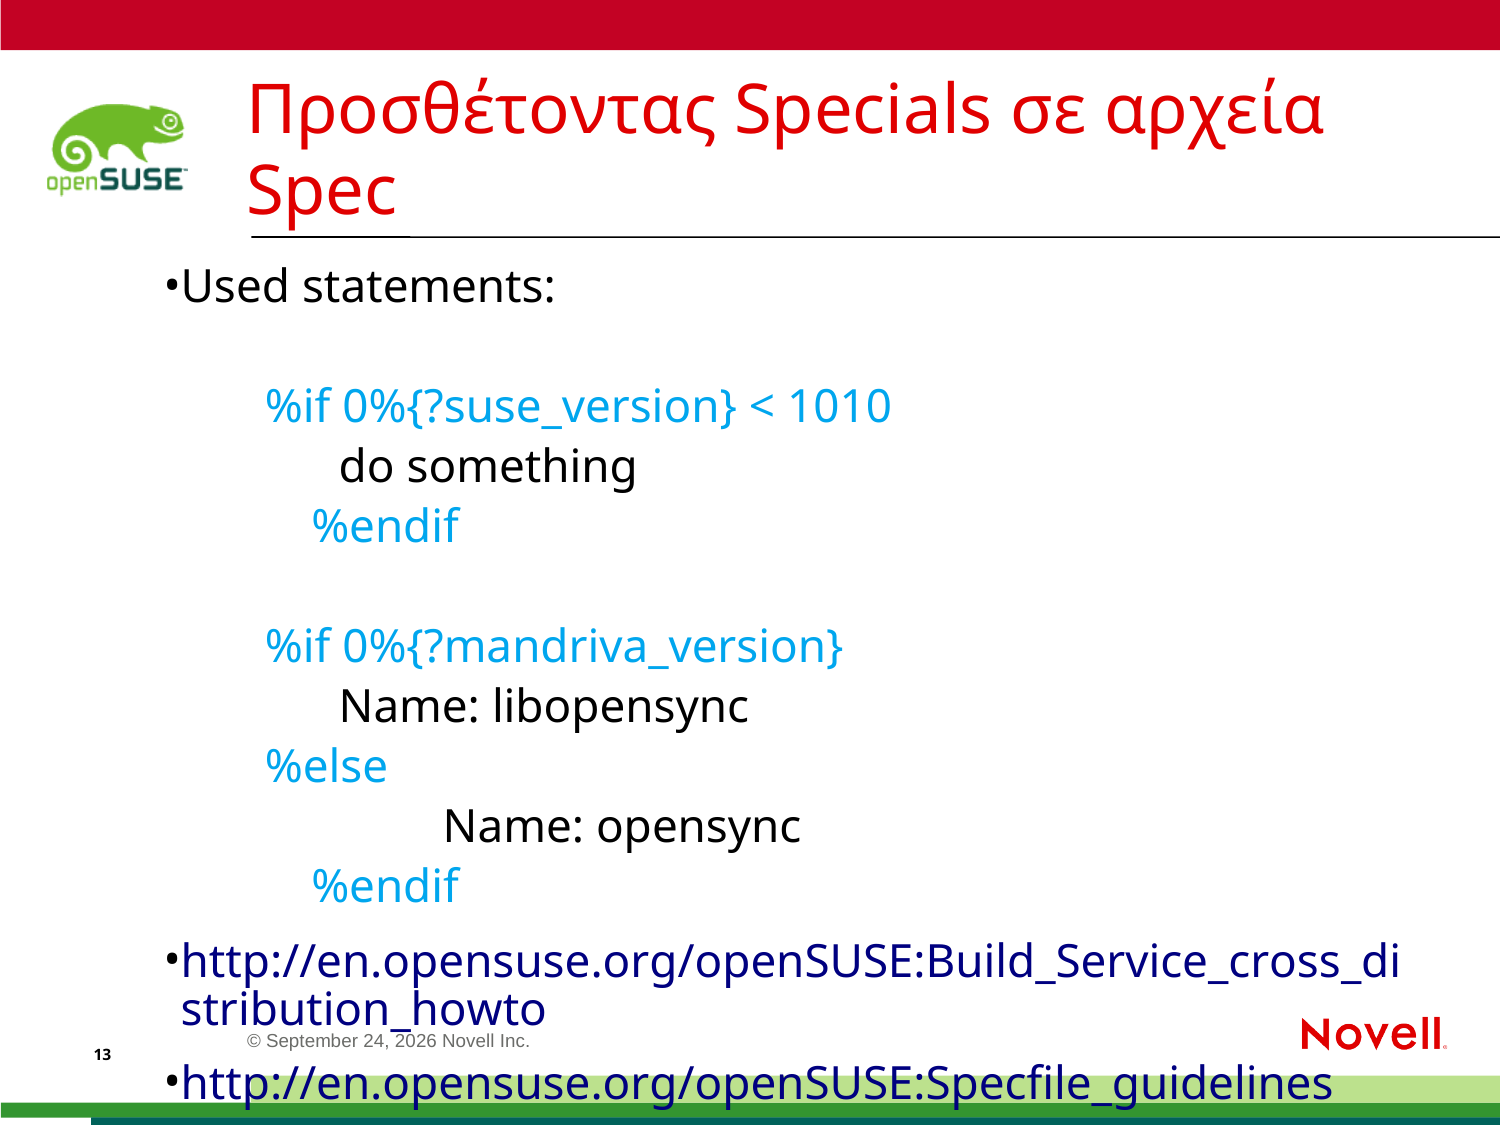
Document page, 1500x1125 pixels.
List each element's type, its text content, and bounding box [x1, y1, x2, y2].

title Προσθέτοντας Specials σε αρχεία Spec [246, 68, 1409, 231]
picture [1295, 1011, 1453, 1056]
picture [47, 104, 188, 197]
list Used statements: %if 0%{?suse_version} < 1010 do something %endif %if 0%{?mandriva_version} Name: libopensync %else Name: opensync %endif http://en.opensuse.org/openSUSE:Build_Service_cross_distribution_howto http://en.opensuse.org/openSUSE:Specfile_guidelines http://en.opensuse.org/openSUSE:Packaging_guidelines [163, 254, 1404, 1016]
